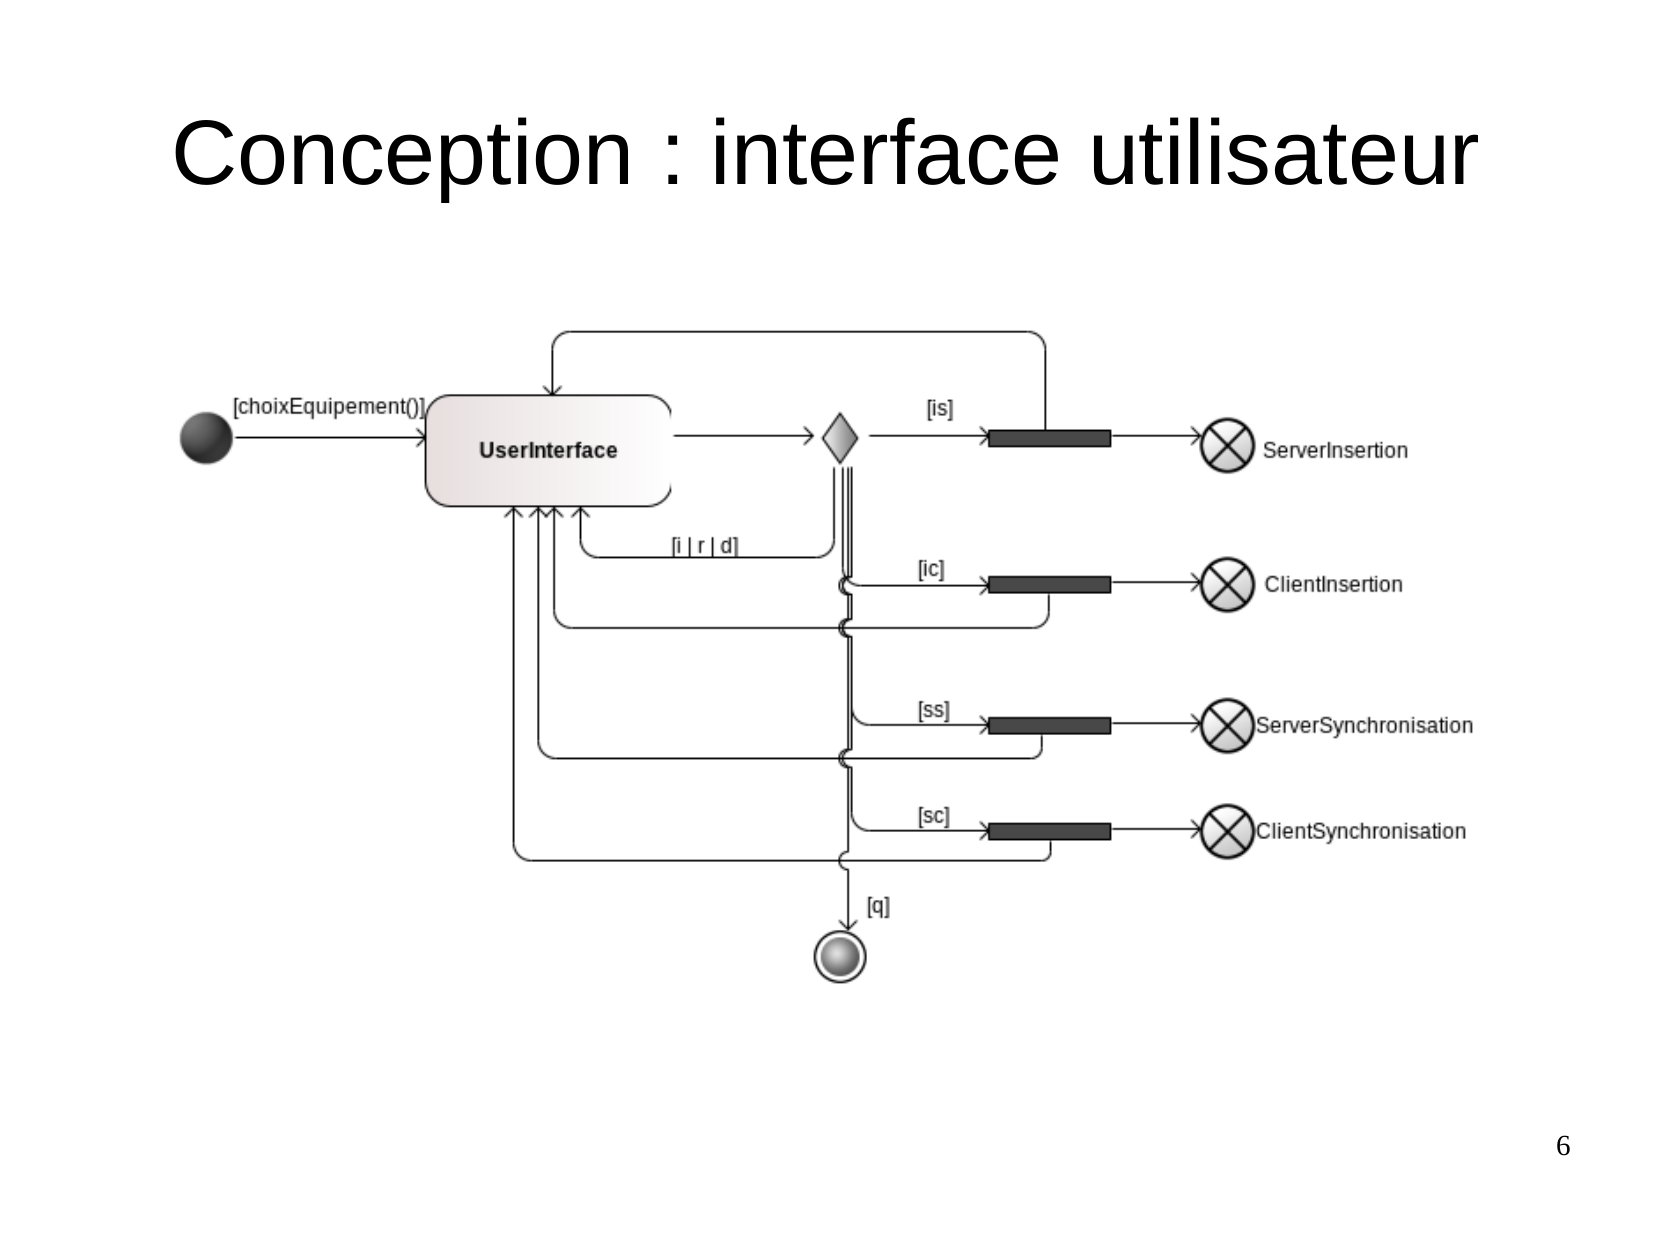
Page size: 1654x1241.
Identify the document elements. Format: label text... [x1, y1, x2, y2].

picture [161, 296, 1492, 1003]
title Conception : interface utilisateur [82, 49, 1571, 257]
